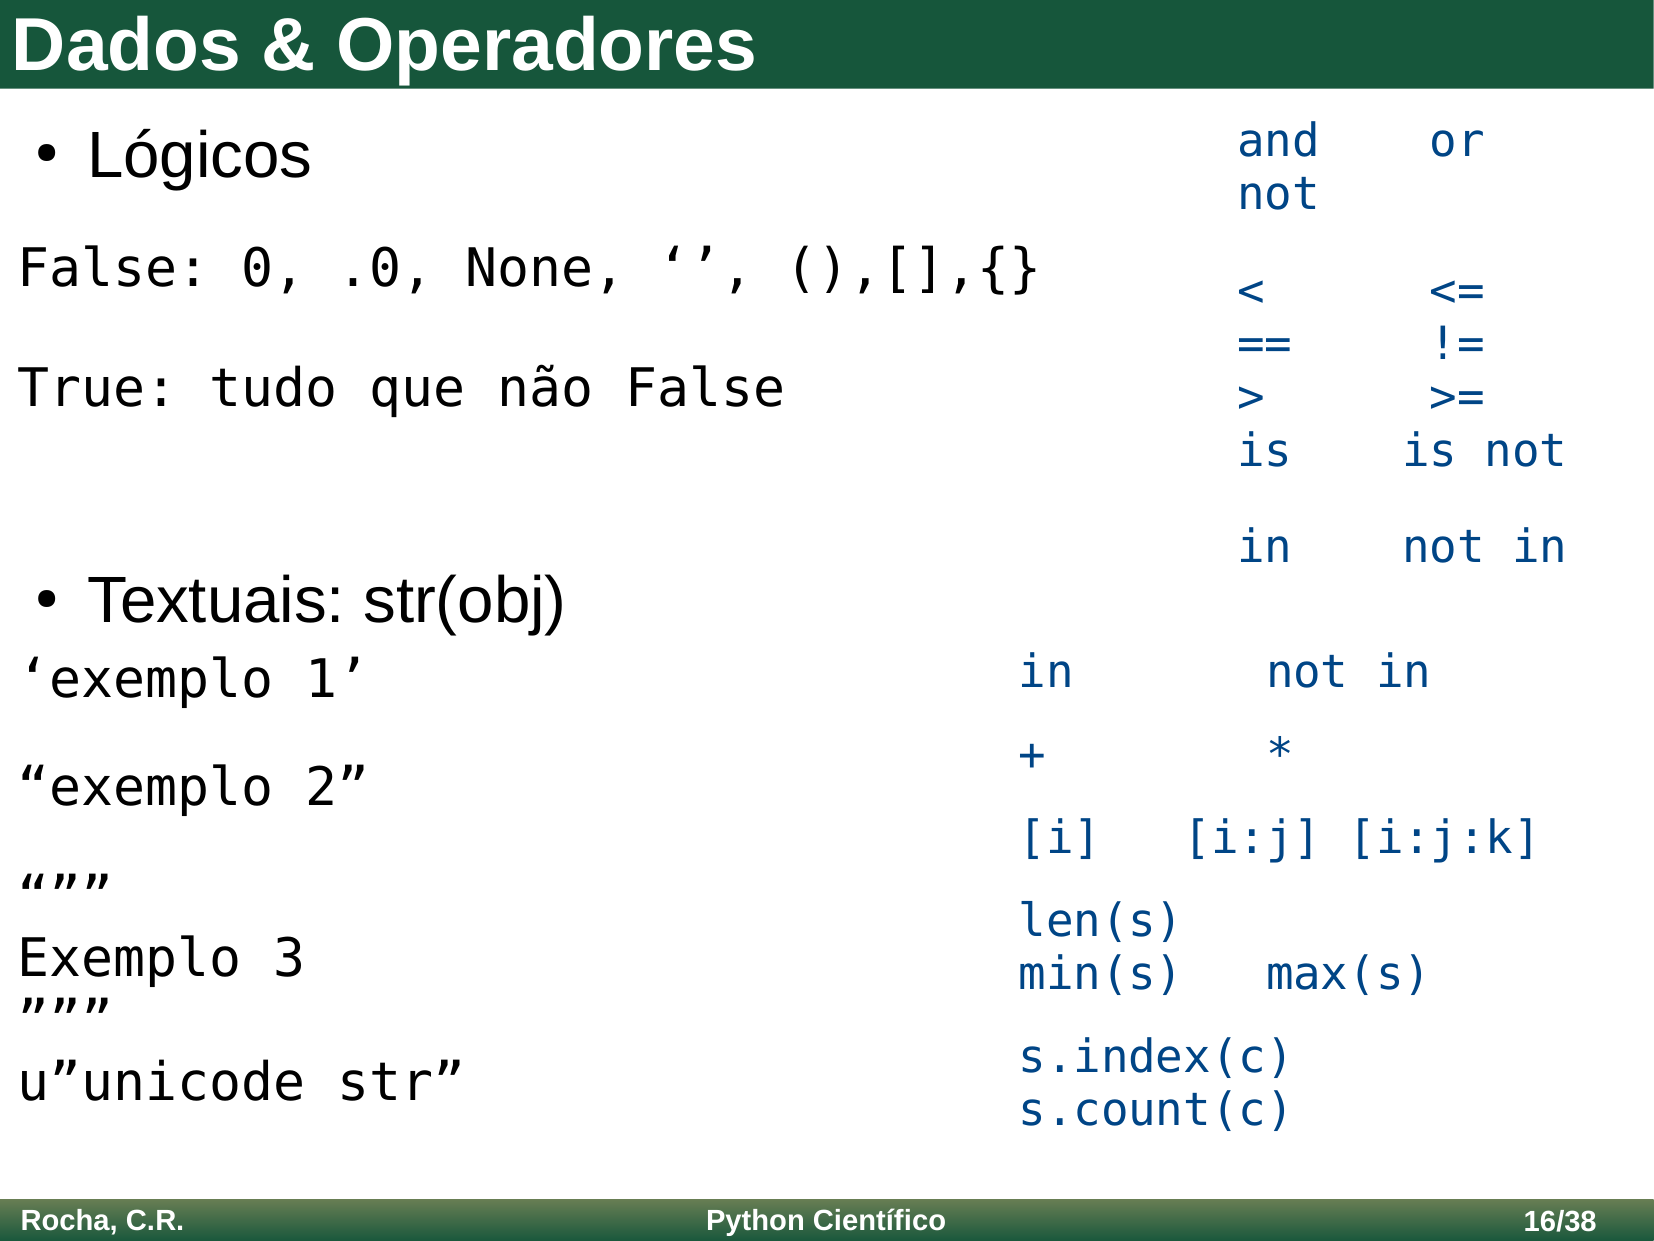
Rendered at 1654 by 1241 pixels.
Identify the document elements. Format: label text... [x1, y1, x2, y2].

text_box and or not < <= == != > >= is is not in not in [1222, 106, 1607, 582]
list Lógicos False: 0, .0, None, ‘’, (),[],{} True: tudo que não False Textuais: str(obj) ‘exemplo 1’ “exemplo 2” “”” Exemplo 3 ””” u”unicode str” [17, 118, 1625, 1123]
text_box in not in + * [i] [i:j] [i:j:k] len(s) min(s) max(s) s.index(c) s.count(c) [1003, 637, 1607, 1176]
title Dados & Operadores [11, 0, 1625, 89]
